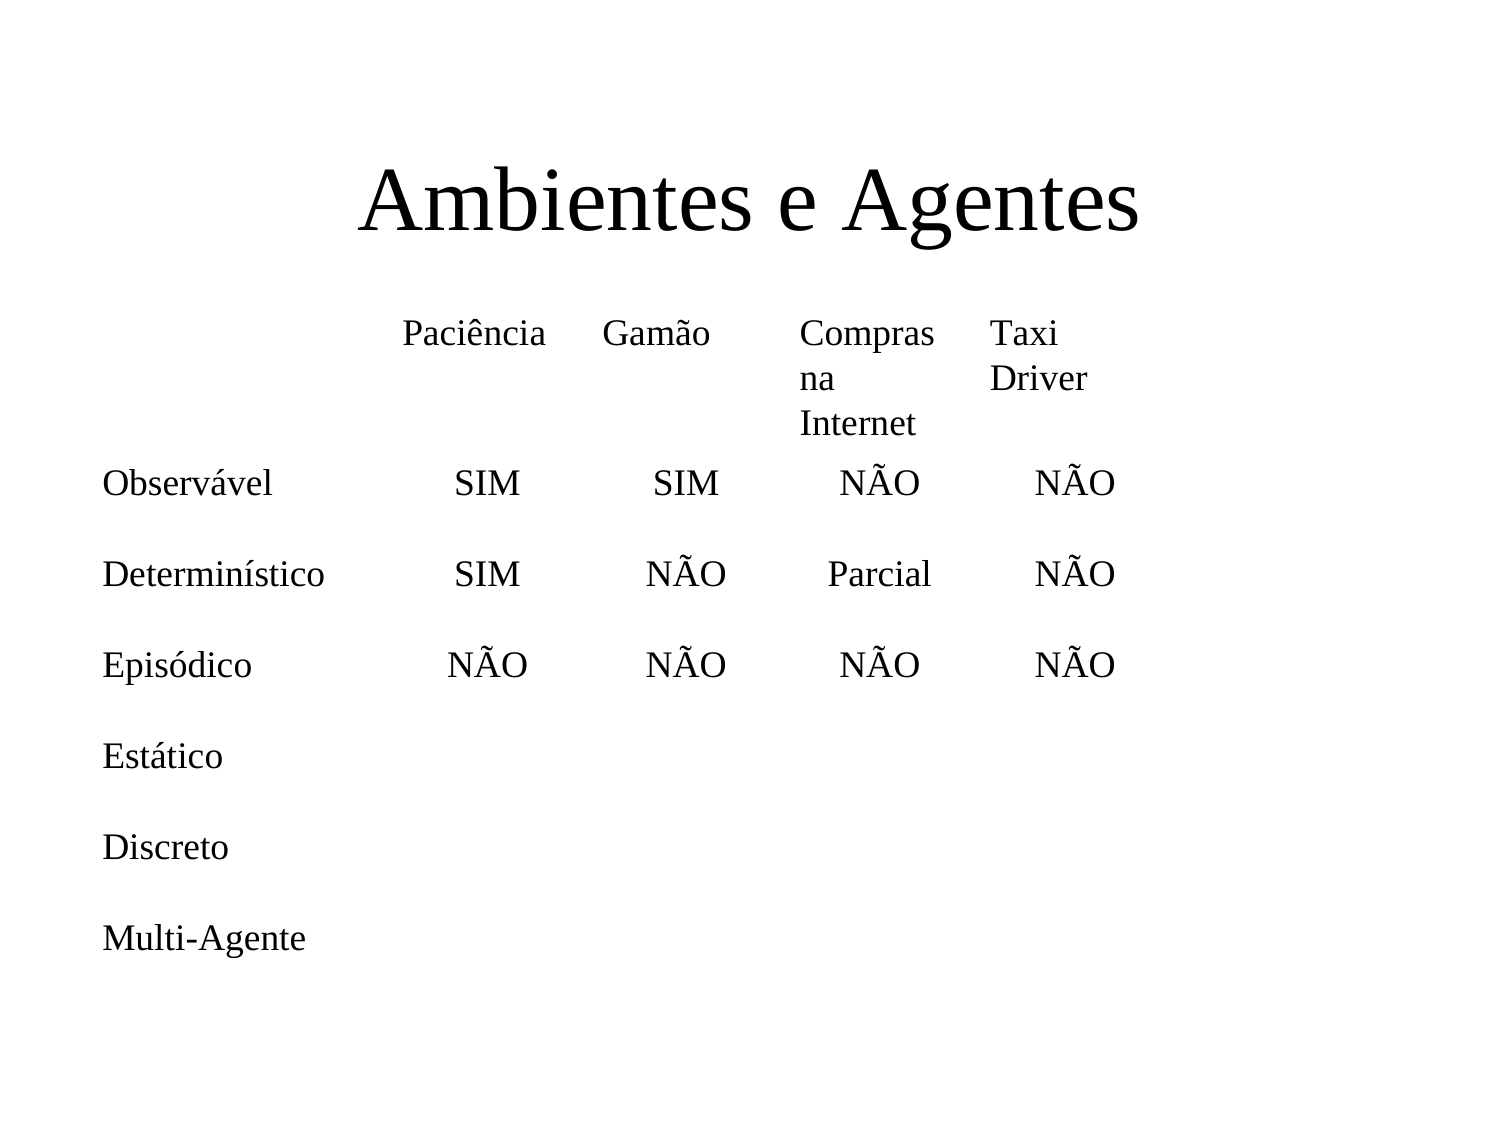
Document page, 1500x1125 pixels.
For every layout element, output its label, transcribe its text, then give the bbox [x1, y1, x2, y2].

table_cell NÃO [975, 450, 1175, 541]
table_cell [975, 814, 1175, 905]
table_cell Determinístico [88, 541, 388, 632]
table_header Compras na Internet [785, 300, 975, 450]
table_cell Observável [88, 450, 388, 541]
table_cell [388, 814, 587, 905]
table_cell SIM [587, 450, 785, 541]
table_header Paciência [388, 300, 587, 450]
table_cell NÃO [975, 632, 1175, 723]
table_cell NÃO [975, 541, 1175, 632]
table_header Gamão [587, 300, 785, 450]
table_cell Discreto [88, 814, 388, 905]
table_cell NÃO [388, 632, 587, 723]
table_cell NÃO [587, 541, 785, 632]
table_cell Estático [88, 723, 388, 814]
table_header [88, 300, 388, 450]
table_cell [785, 905, 975, 996]
table_header Taxi Driver [975, 300, 1175, 450]
table_cell SIM [388, 541, 587, 632]
title Ambientes e Agentes [112, 99, 1388, 288]
table_cell [587, 723, 785, 814]
table_cell [388, 905, 587, 996]
table_cell NÃO [587, 632, 785, 723]
table_cell Multi-Agente [88, 905, 388, 996]
table_cell [785, 723, 975, 814]
table_cell [975, 905, 1175, 996]
table_cell [975, 723, 1175, 814]
table_cell NÃO [785, 632, 975, 723]
table_cell Episódico [88, 632, 388, 723]
table_cell [785, 814, 975, 905]
table_cell SIM [388, 450, 587, 541]
table_cell [587, 905, 785, 996]
table_cell NÃO [785, 450, 975, 541]
table_cell [388, 723, 587, 814]
table_cell [587, 814, 785, 905]
table_cell Parcial [785, 541, 975, 632]
